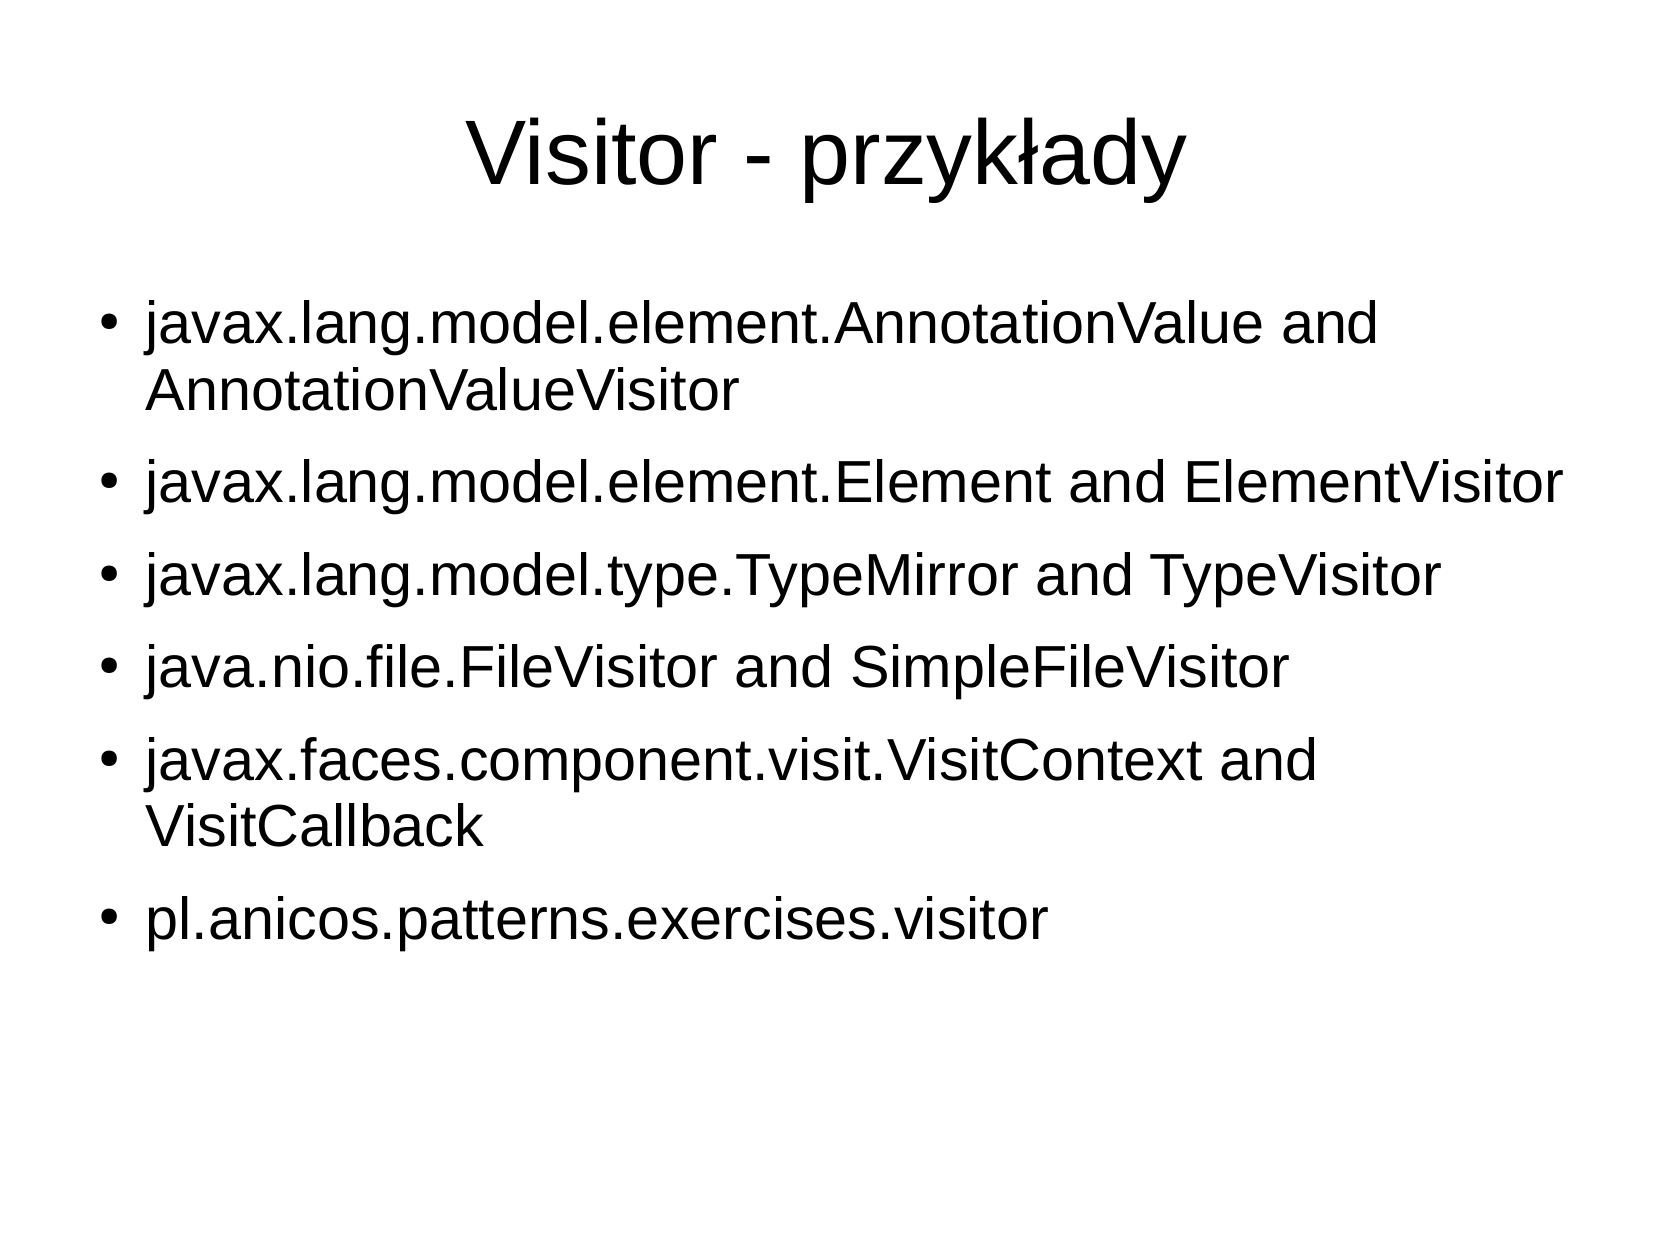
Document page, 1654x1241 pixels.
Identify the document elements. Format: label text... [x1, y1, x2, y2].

title Visitor - przykłady [82, 49, 1571, 257]
list javax.lang.model.element.AnnotationValue and AnnotationValueVisitor javax.lang.model.element.Element and ElementVisitor javax.lang.model.type.TypeMirror and TypeVisitor java.nio.file.FileVisitor and SimpleFileVisitor javax.faces.component.visit.VisitContext and VisitCallback pl.anicos.patterns.exercises.visitor [82, 290, 1571, 1010]
